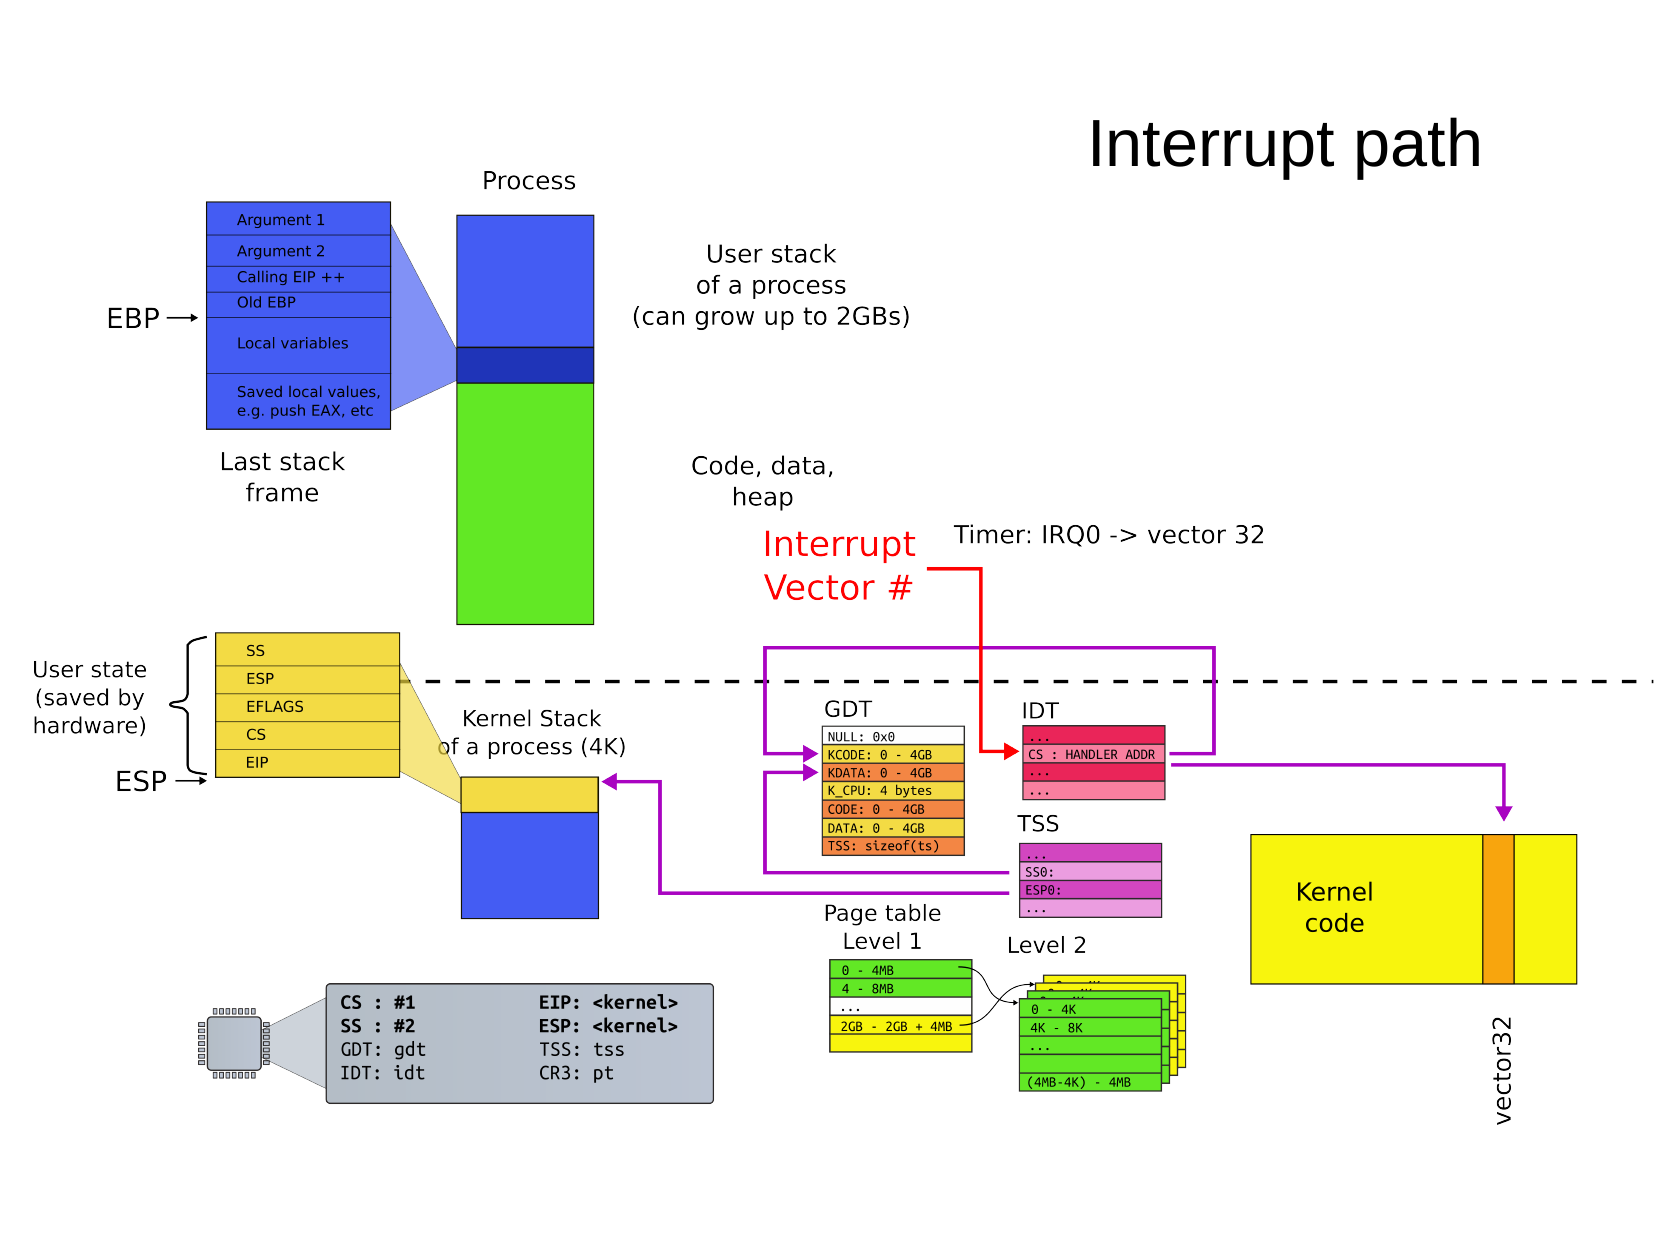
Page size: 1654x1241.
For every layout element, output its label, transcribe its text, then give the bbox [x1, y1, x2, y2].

picture [34, 171, 1654, 1126]
list Interrupt path [1087, 105, 1576, 171]
